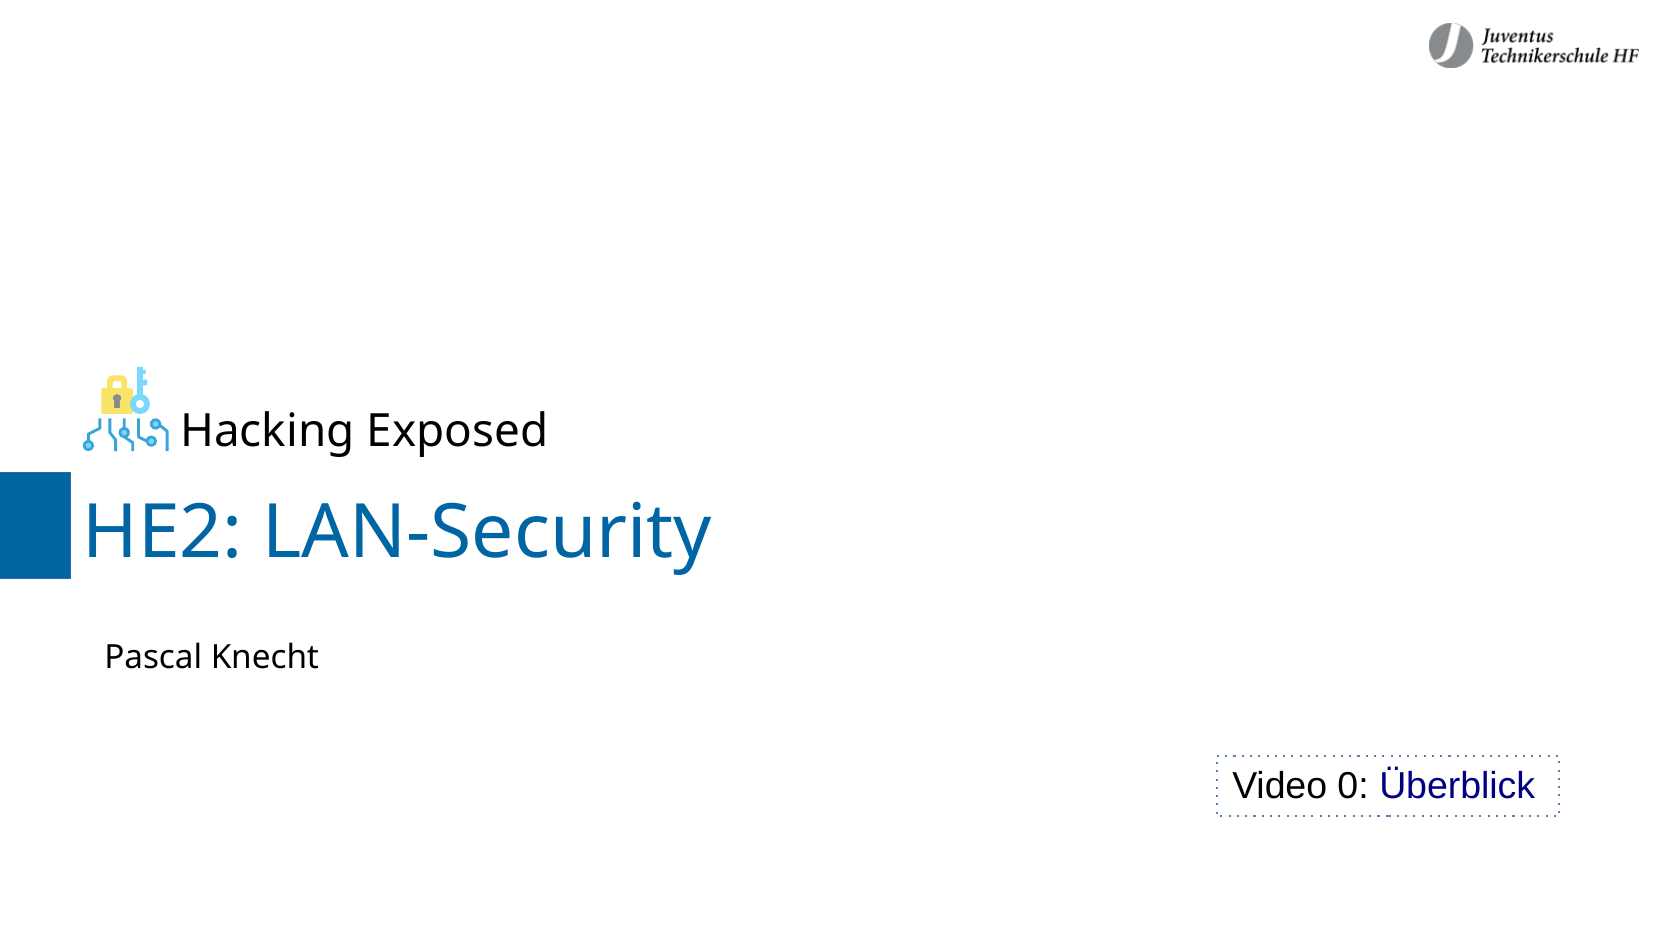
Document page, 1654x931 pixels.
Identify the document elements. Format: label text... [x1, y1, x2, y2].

text_box Video 0: Überblick [1216, 756, 1560, 817]
picture [1429, 23, 1639, 68]
title HE2: LAN-Security [82, 450, 1571, 606]
